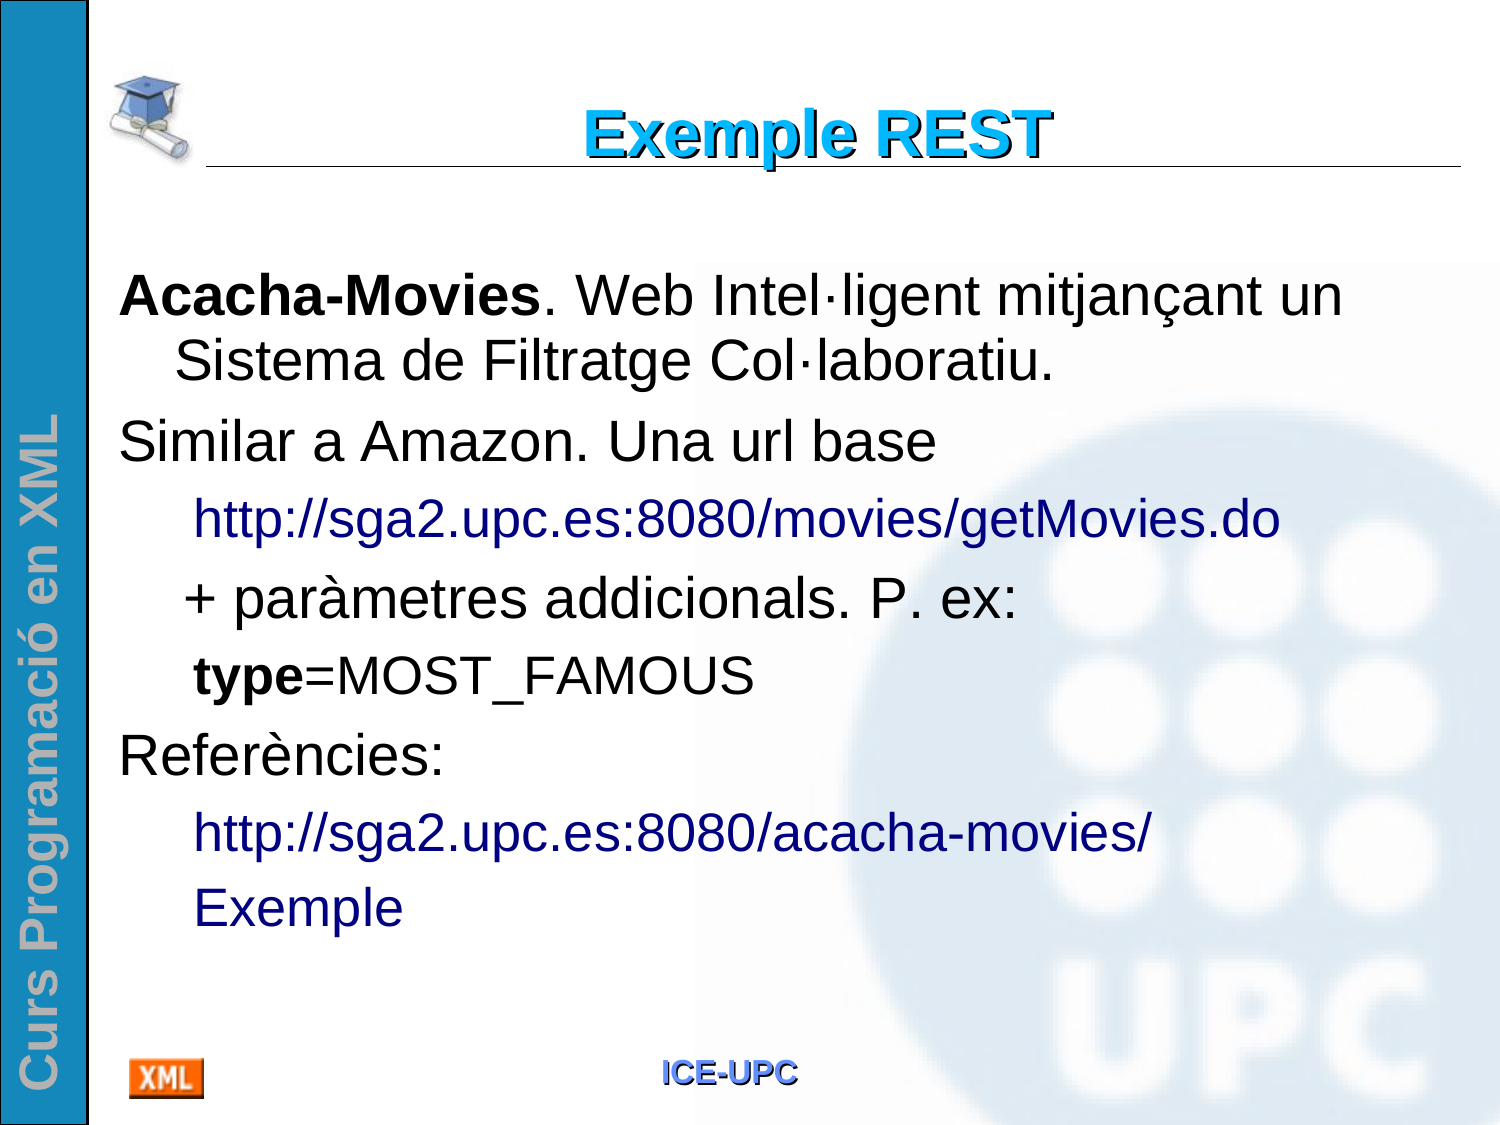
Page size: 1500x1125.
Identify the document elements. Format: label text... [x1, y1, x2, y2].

picture [93, 61, 206, 174]
list Acacha-Movies. Web Intel·ligent mitjançant un Sistema de Filtratge Col·laboratiu. Similar a Amazon. Una url base http://sga2.upc.es:8080/movies/getMovies.do + paràmetres addicionals. P. ex: type=MOST_FAMOUS Referències: http://sga2.upc.es:8080/acacha-movies/ Exemple [118, 262, 1477, 1008]
picture [694, 262, 1500, 1125]
picture [129, 1058, 204, 1099]
title Exemple REST [206, 88, 1447, 178]
